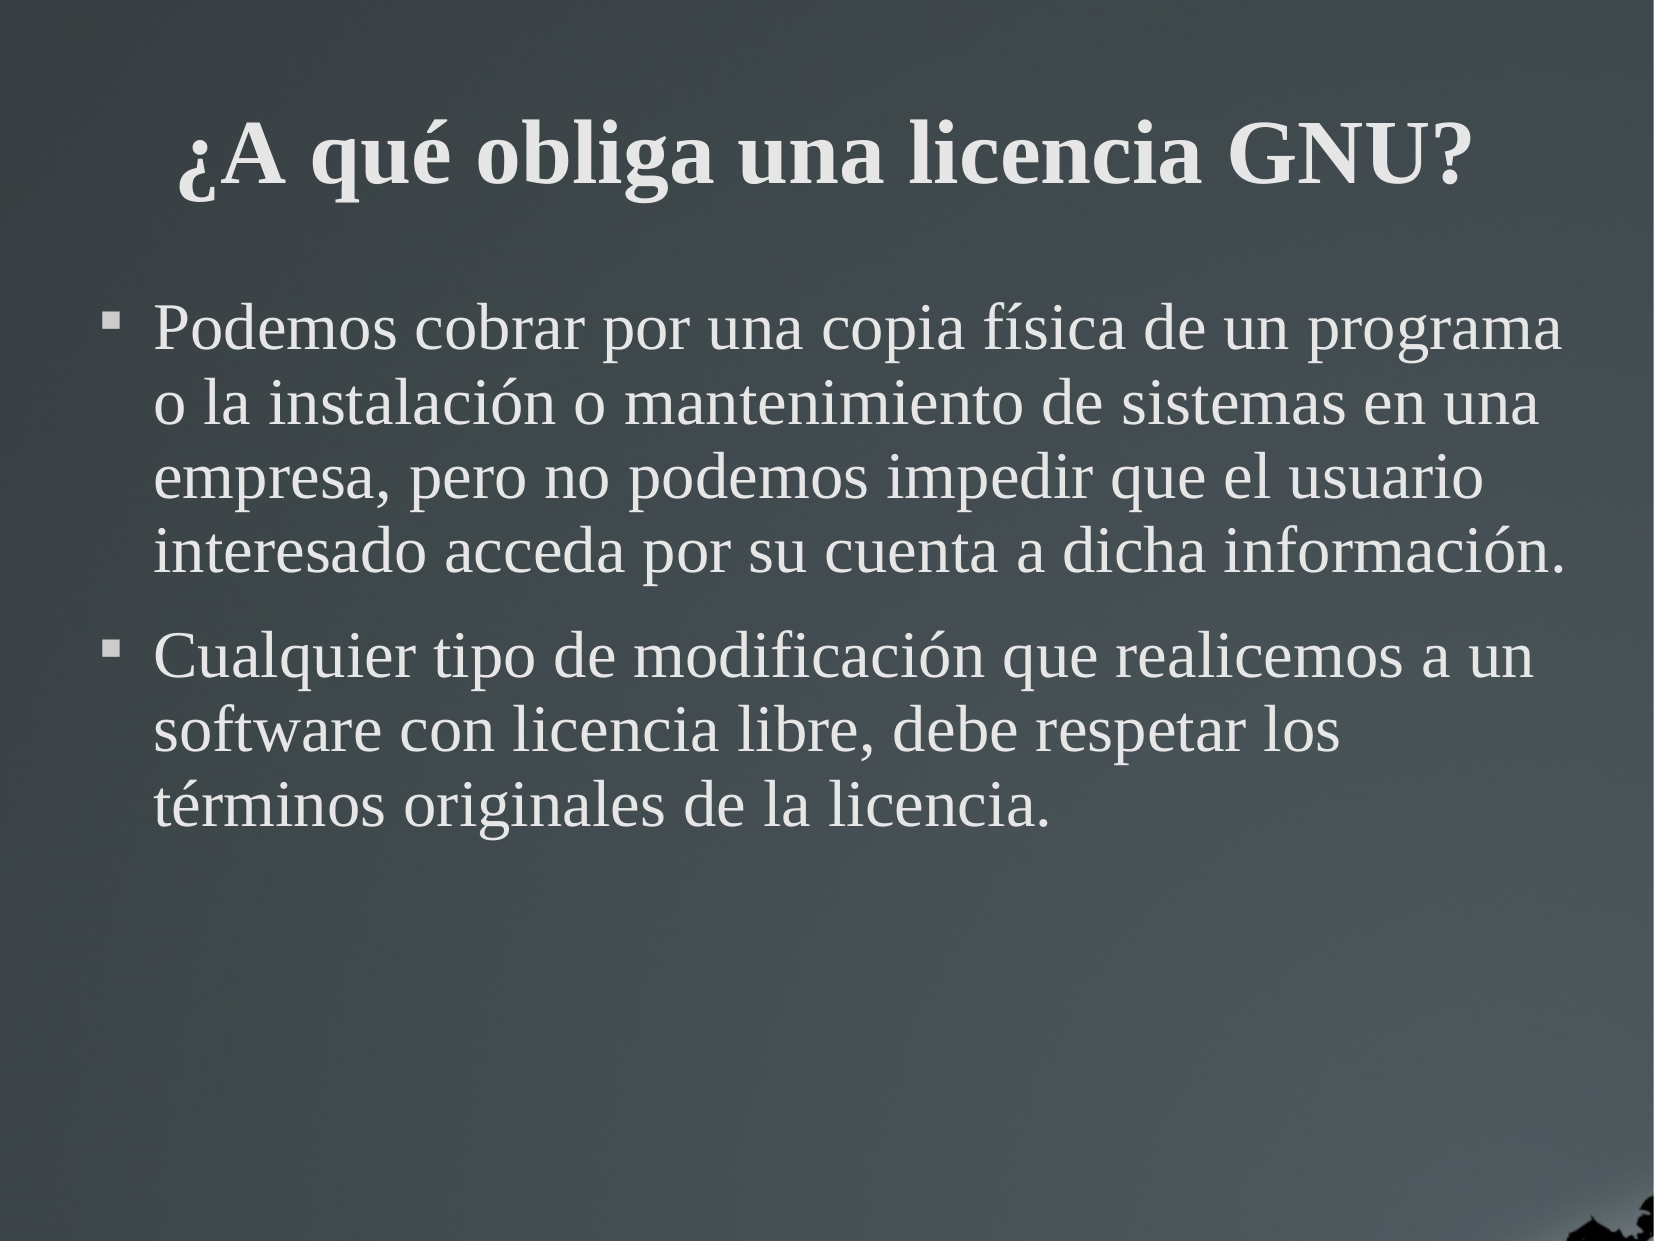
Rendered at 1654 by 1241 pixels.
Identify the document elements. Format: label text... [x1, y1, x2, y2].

picture [0, 0, 1654, 1241]
list Podemos cobrar por una copia física de un programa o la instalación o mantenimiento de sistemas en una empresa, pero no podemos impedir que el usuario interesado acceda por su cuenta a dicha información. Cualquier tipo de modificación que realicemos a un software con licencia libre, debe respetar los términos originales de la licencia. [82, 290, 1571, 1109]
title ¿A qué obliga una licencia GNU? [82, 49, 1571, 257]
